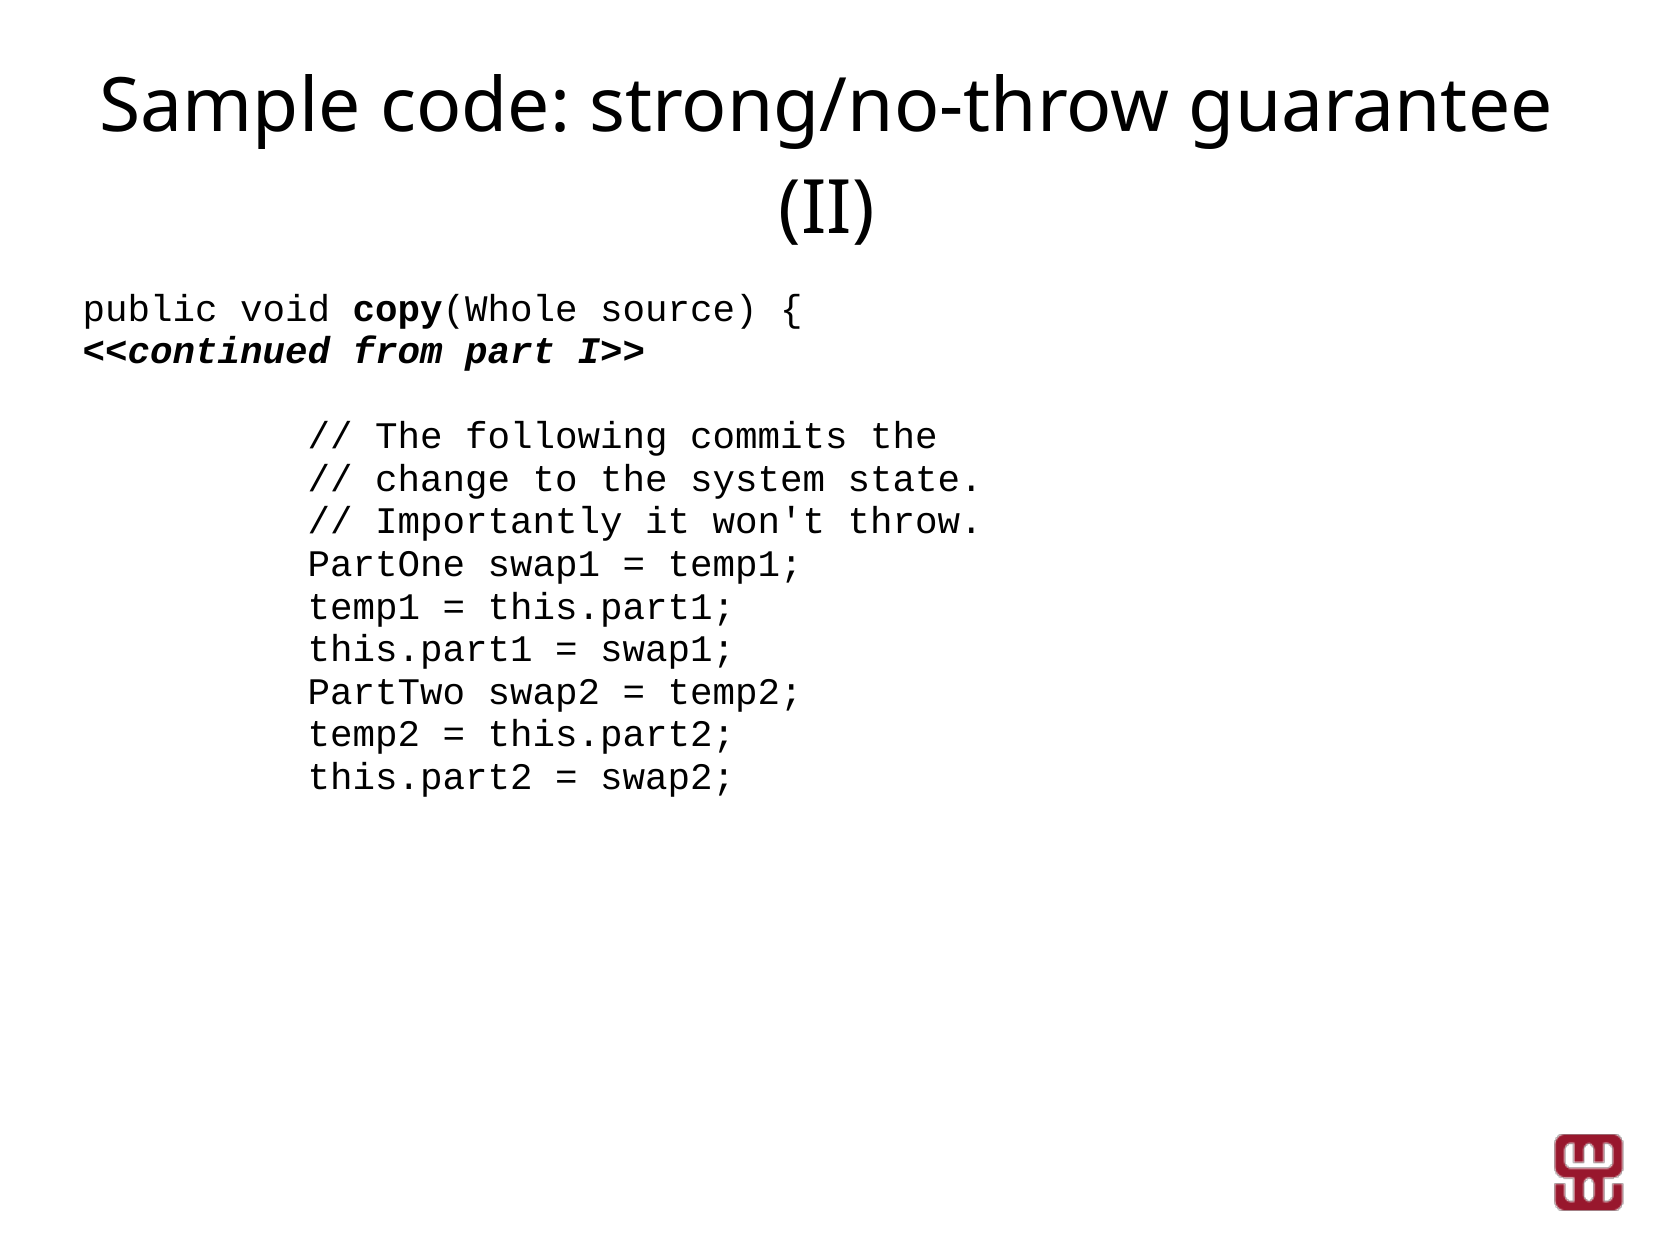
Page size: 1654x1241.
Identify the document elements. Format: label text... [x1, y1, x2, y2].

list public void copy(Whole source) { <<continued from part I>> // The following commits the // change to the system state. // Importantly it won't throw. PartOne swap1 = temp1; temp1 = this.part1; this.part1 = swap1; PartTwo swap2 = temp2; temp2 = this.part2; this.part2 = swap2; [82, 290, 1571, 1094]
picture [1553, 1133, 1625, 1214]
title Sample code: strong/no-throw guarantee (II) [82, 56, 1571, 250]
